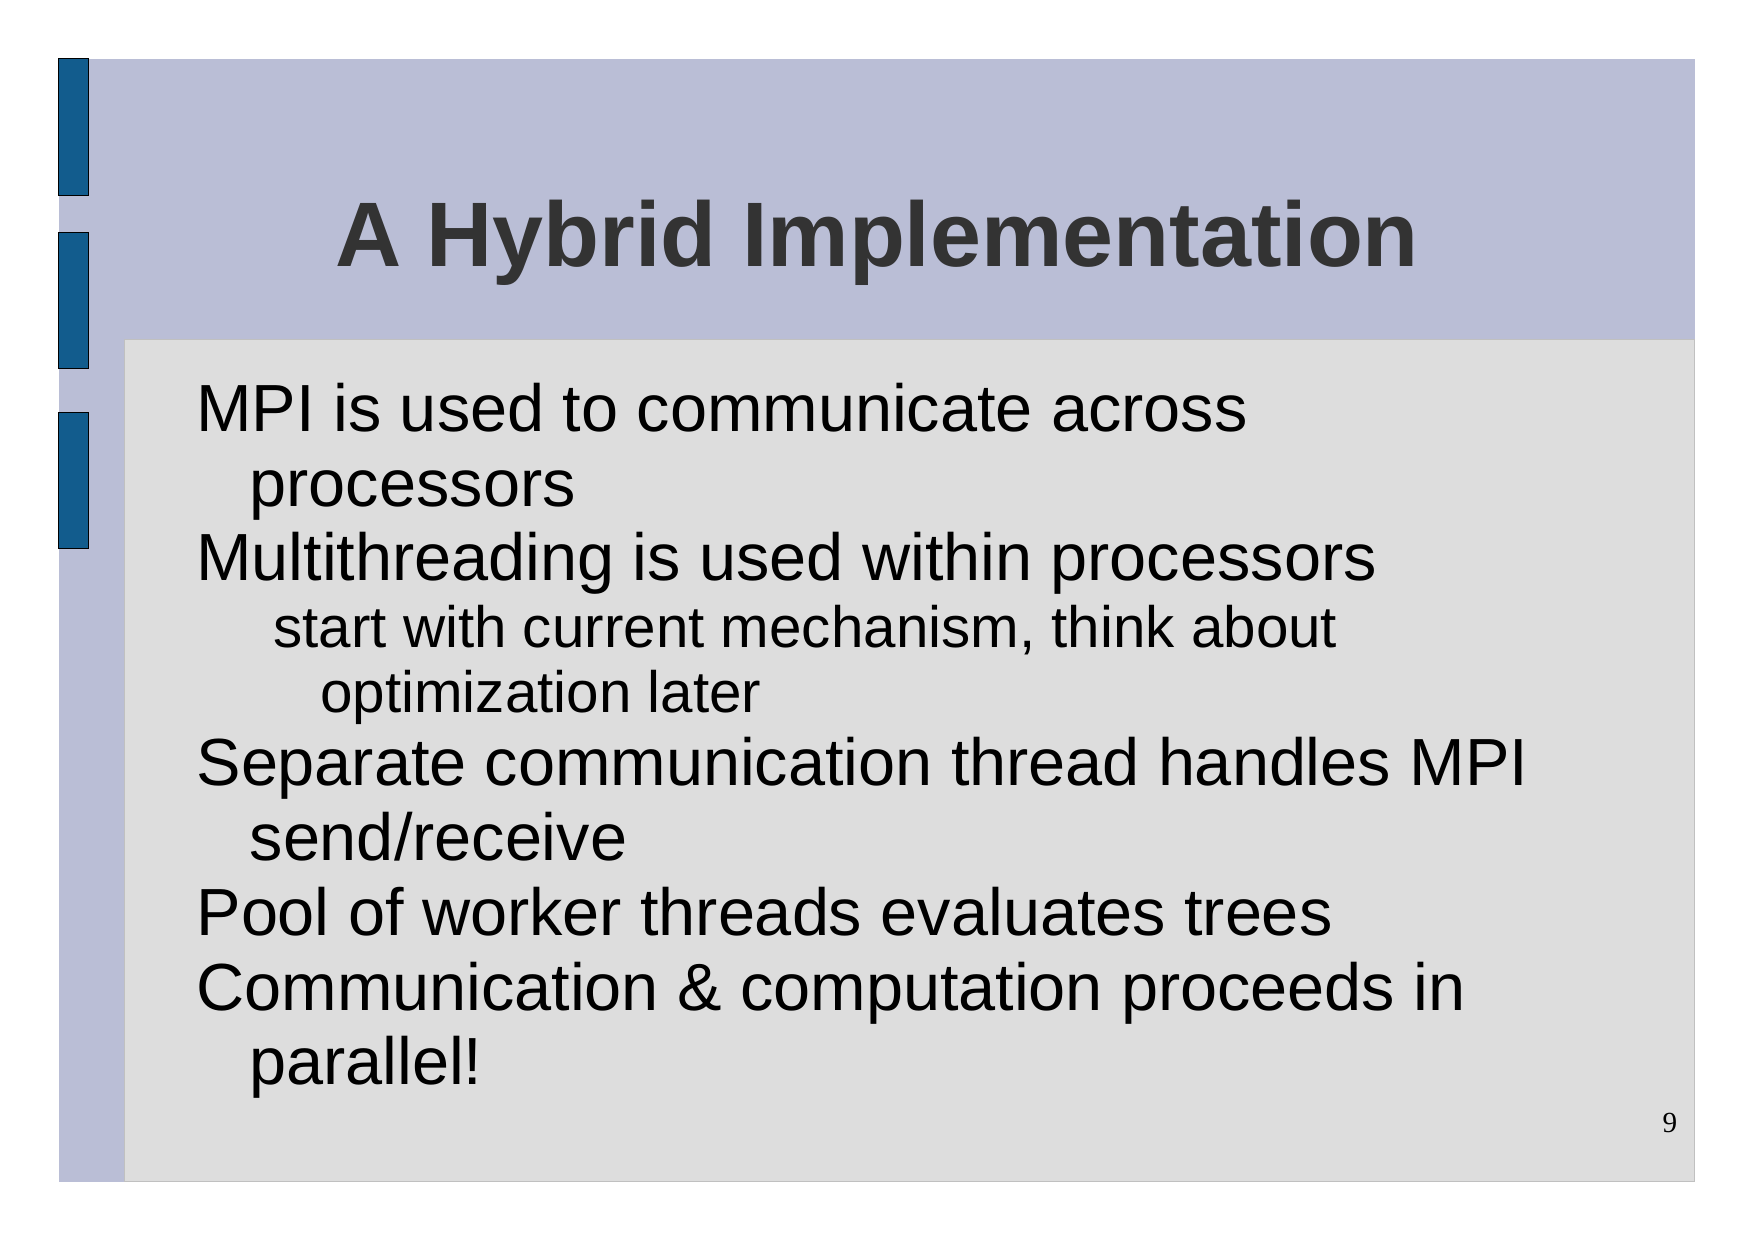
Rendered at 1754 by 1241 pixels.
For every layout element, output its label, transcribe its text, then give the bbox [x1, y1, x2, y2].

list MPI is used to communicate across processors Multithreading is used within processors start with current mechanism, think about optimization later Separate communication thread handles MPI send/receive Pool of worker threads evaluates trees Communication & computation proceeds in parallel! [178, 370, 1577, 1129]
title A Hybrid Implementation [178, 141, 1577, 329]
